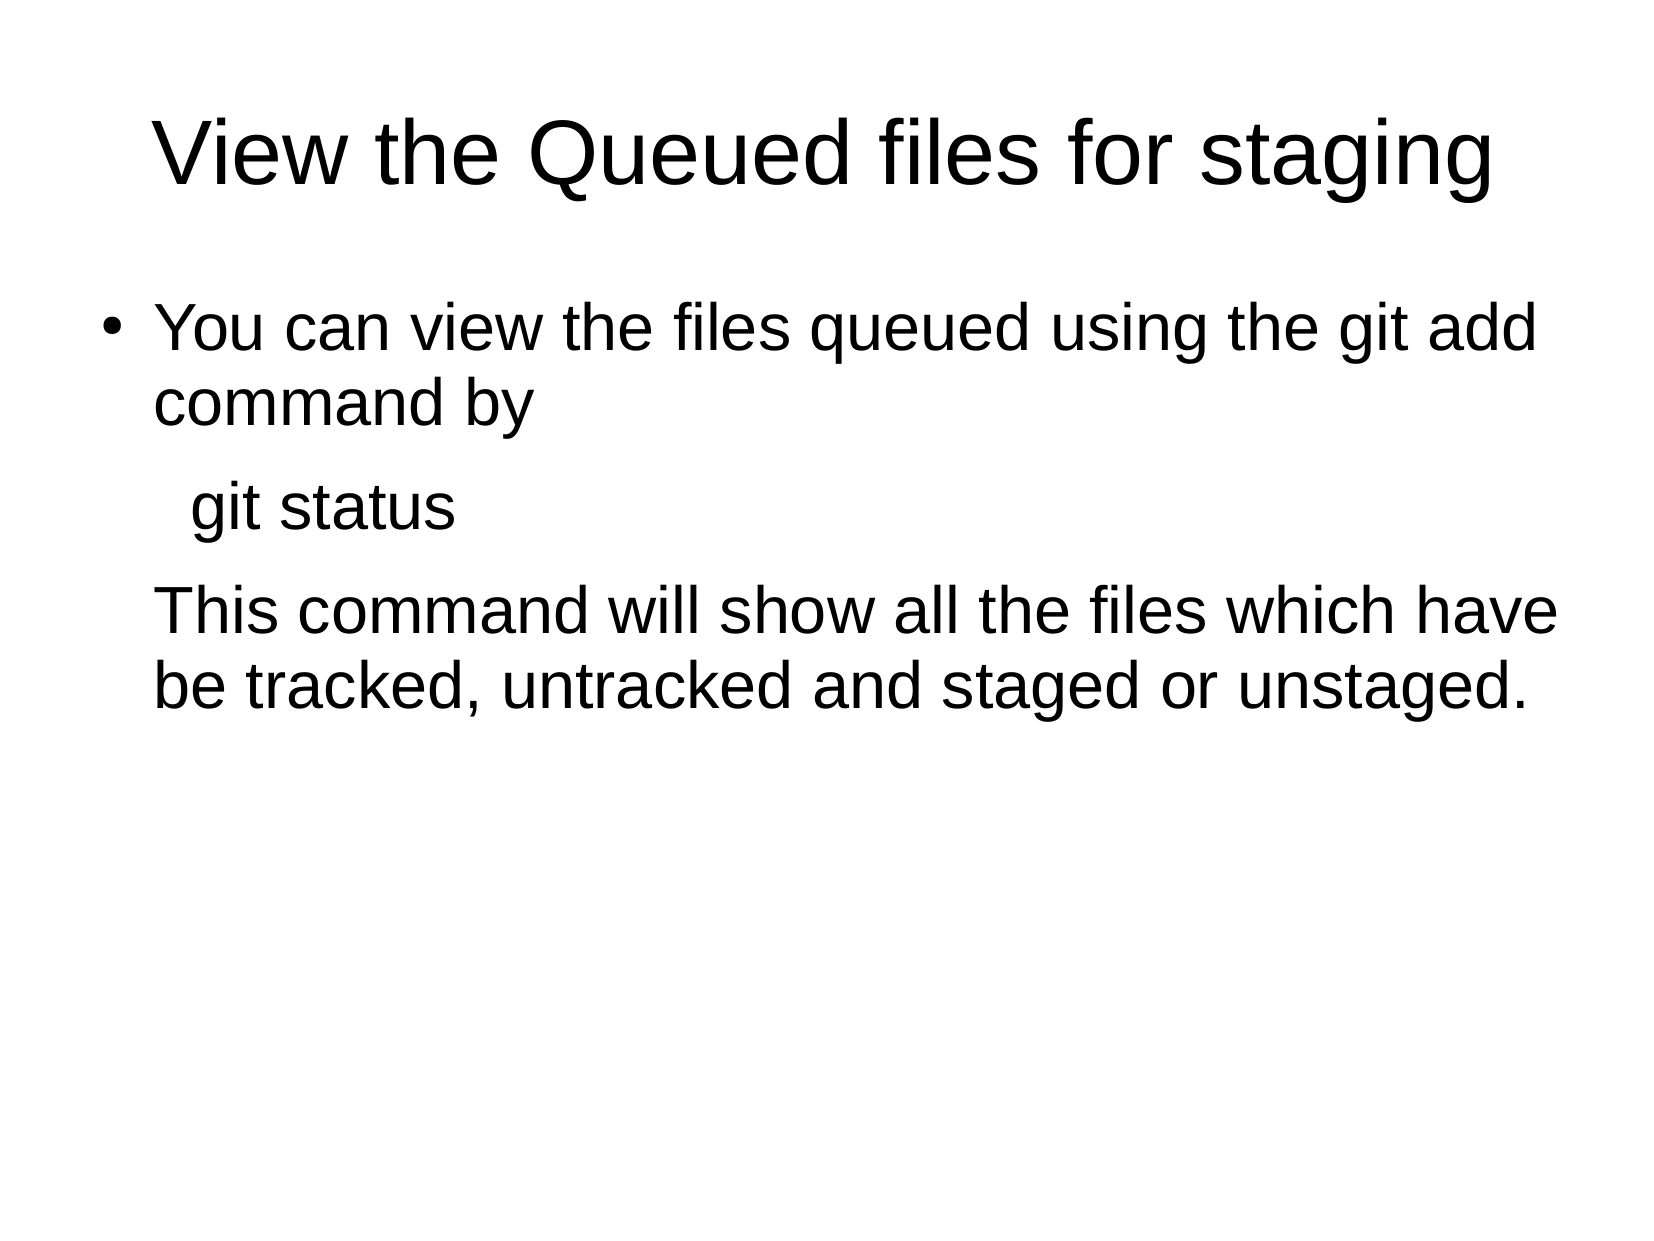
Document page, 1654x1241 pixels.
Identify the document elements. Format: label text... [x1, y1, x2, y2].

list You can view the files queued using the git add command by git status This command will show all the files which have be tracked, untracked and staged or unstaged. [82, 290, 1571, 1010]
title View the Queued files for staging [82, 49, 1571, 257]
